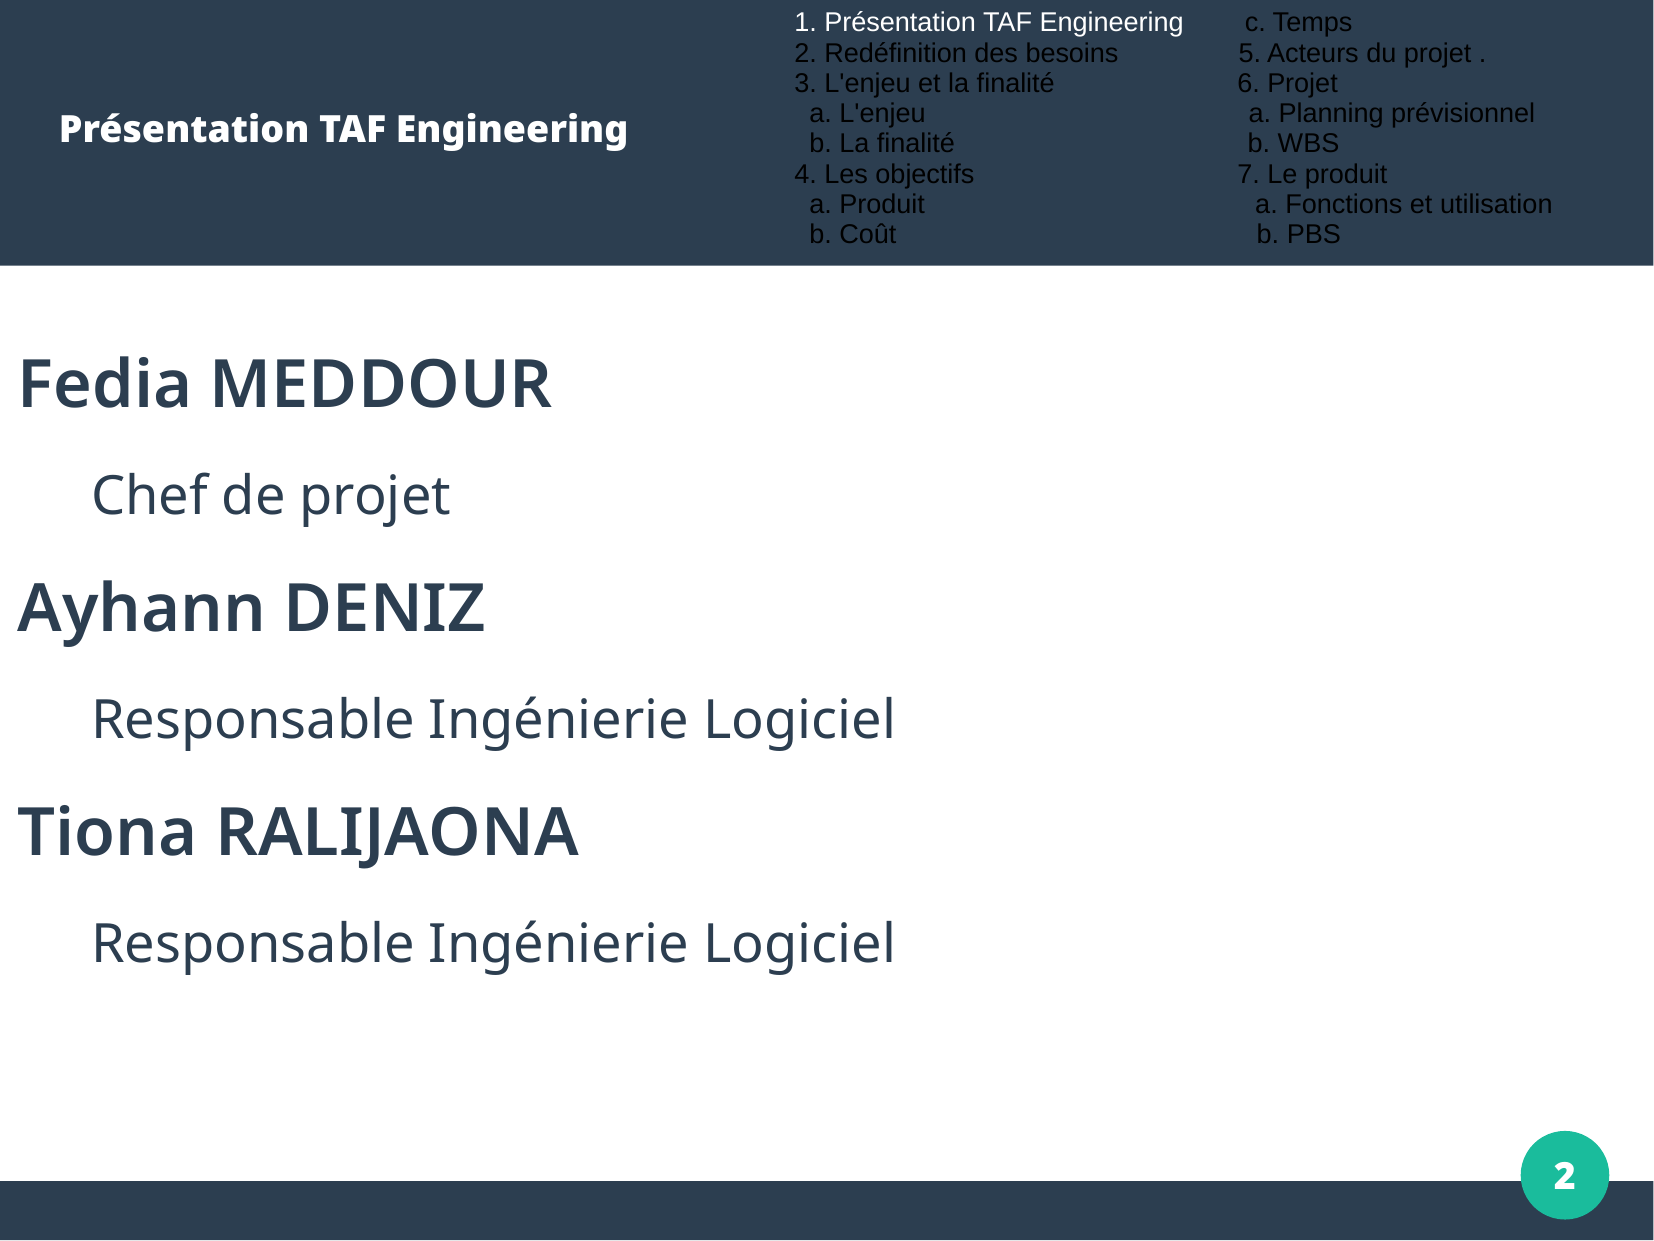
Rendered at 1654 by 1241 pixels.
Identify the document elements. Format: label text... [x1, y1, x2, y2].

list Fedia MEDDOUR Chef de projet Ayhann DENIZ Responsable Ingénierie Logiciel Tiona RALIJAONA Responsable Ingénierie Logiciel [17, 336, 1636, 1134]
title Présentation TAF Engineering [59, 49, 779, 207]
text_box 1. Présentation TAF Engineering c. Temps 2. Redéfinition des besoins 5. Acteurs du projet . 3. L'enjeu et la finalité 6. Projet a. L'enjeu a. Planning prévisionnel b. La finalité b. WBS 4. Les objectifs 7. Le produit a. Produit a. Fonctions et utilisation b. Coût b. PBS [779, 0, 1654, 318]
